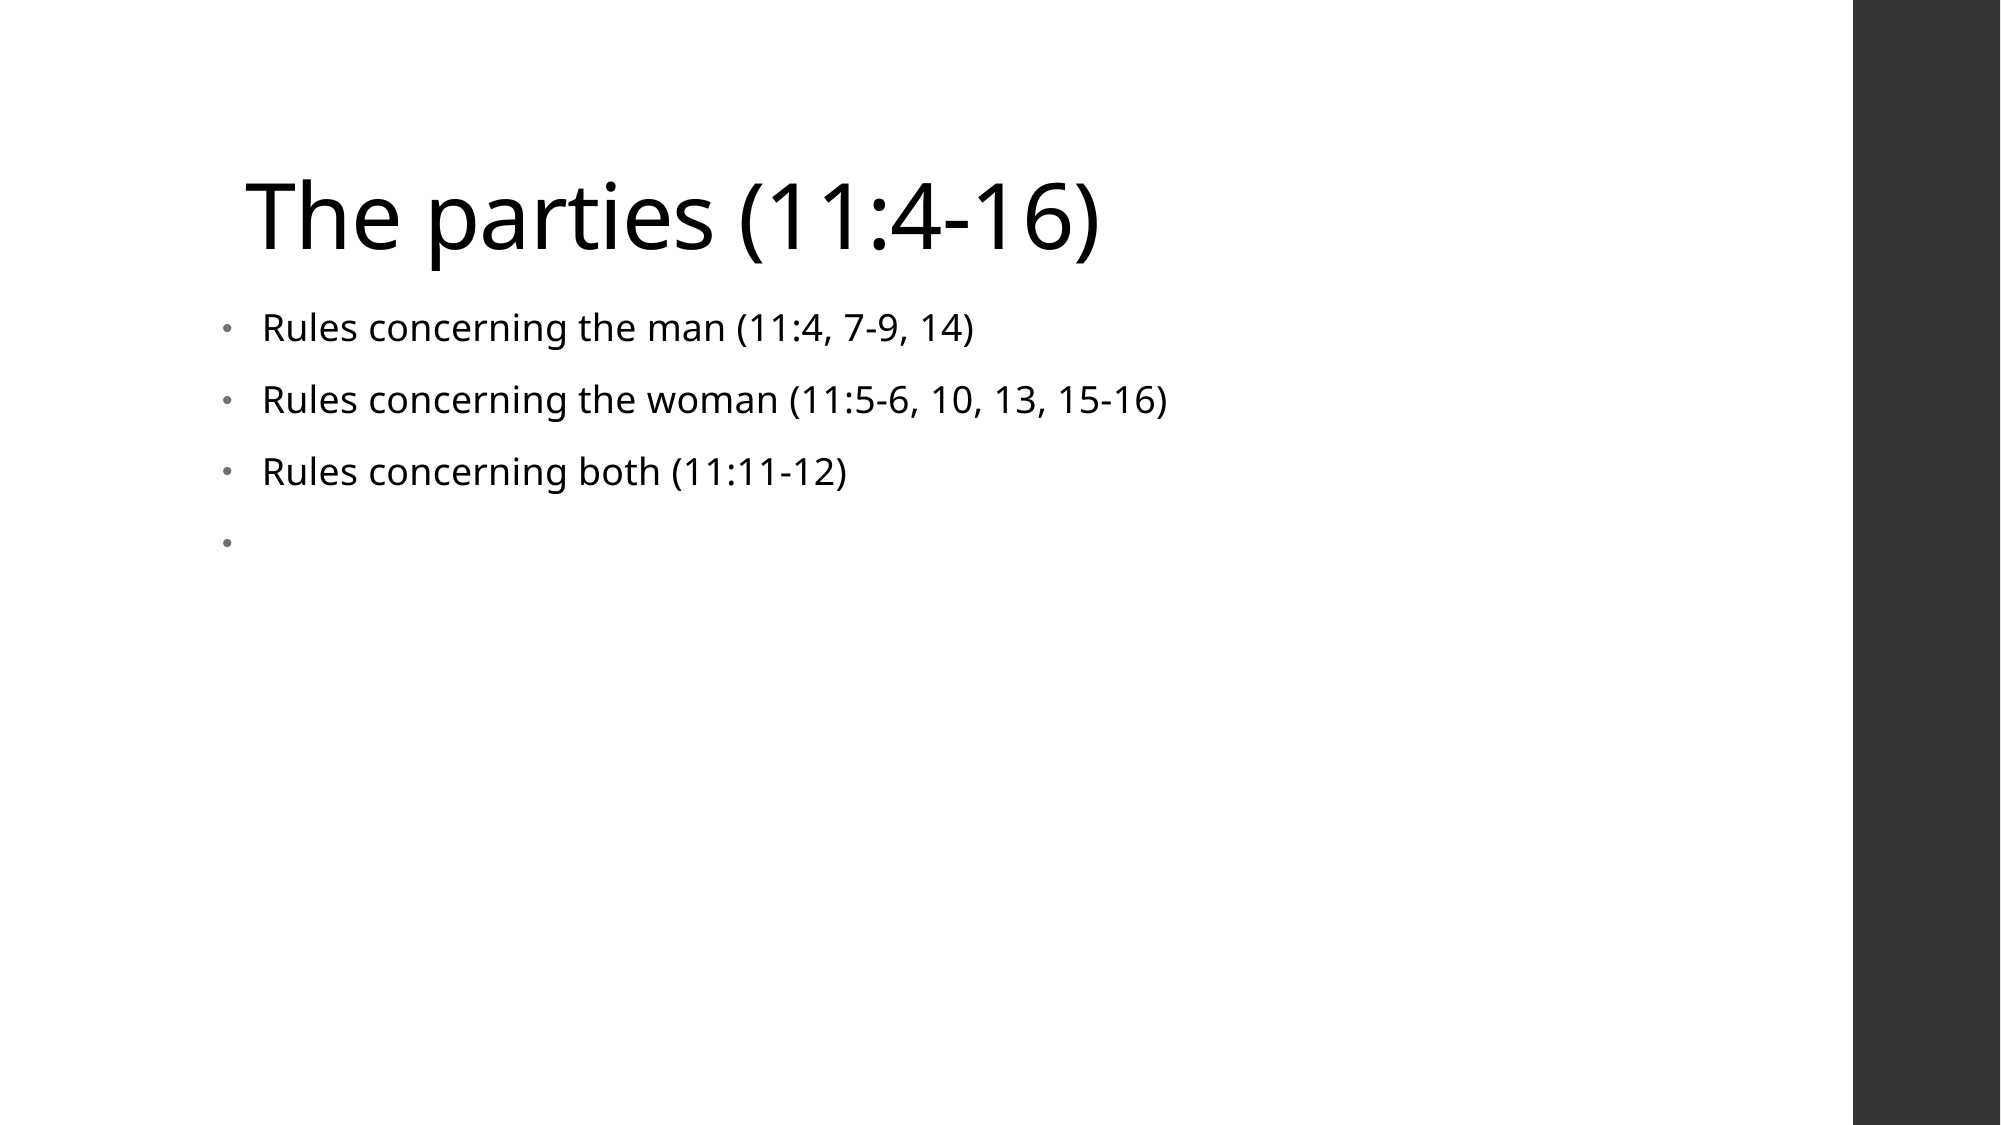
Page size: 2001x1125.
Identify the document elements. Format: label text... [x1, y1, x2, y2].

list Rules concerning the man (11:4, 7-9, 14) Rules concerning the woman (11:5-6, 10, 13, 15-16) Rules concerning both (11:11-12) [206, 299, 1617, 1014]
title The parties (11:4-16) [206, 60, 1797, 278]
